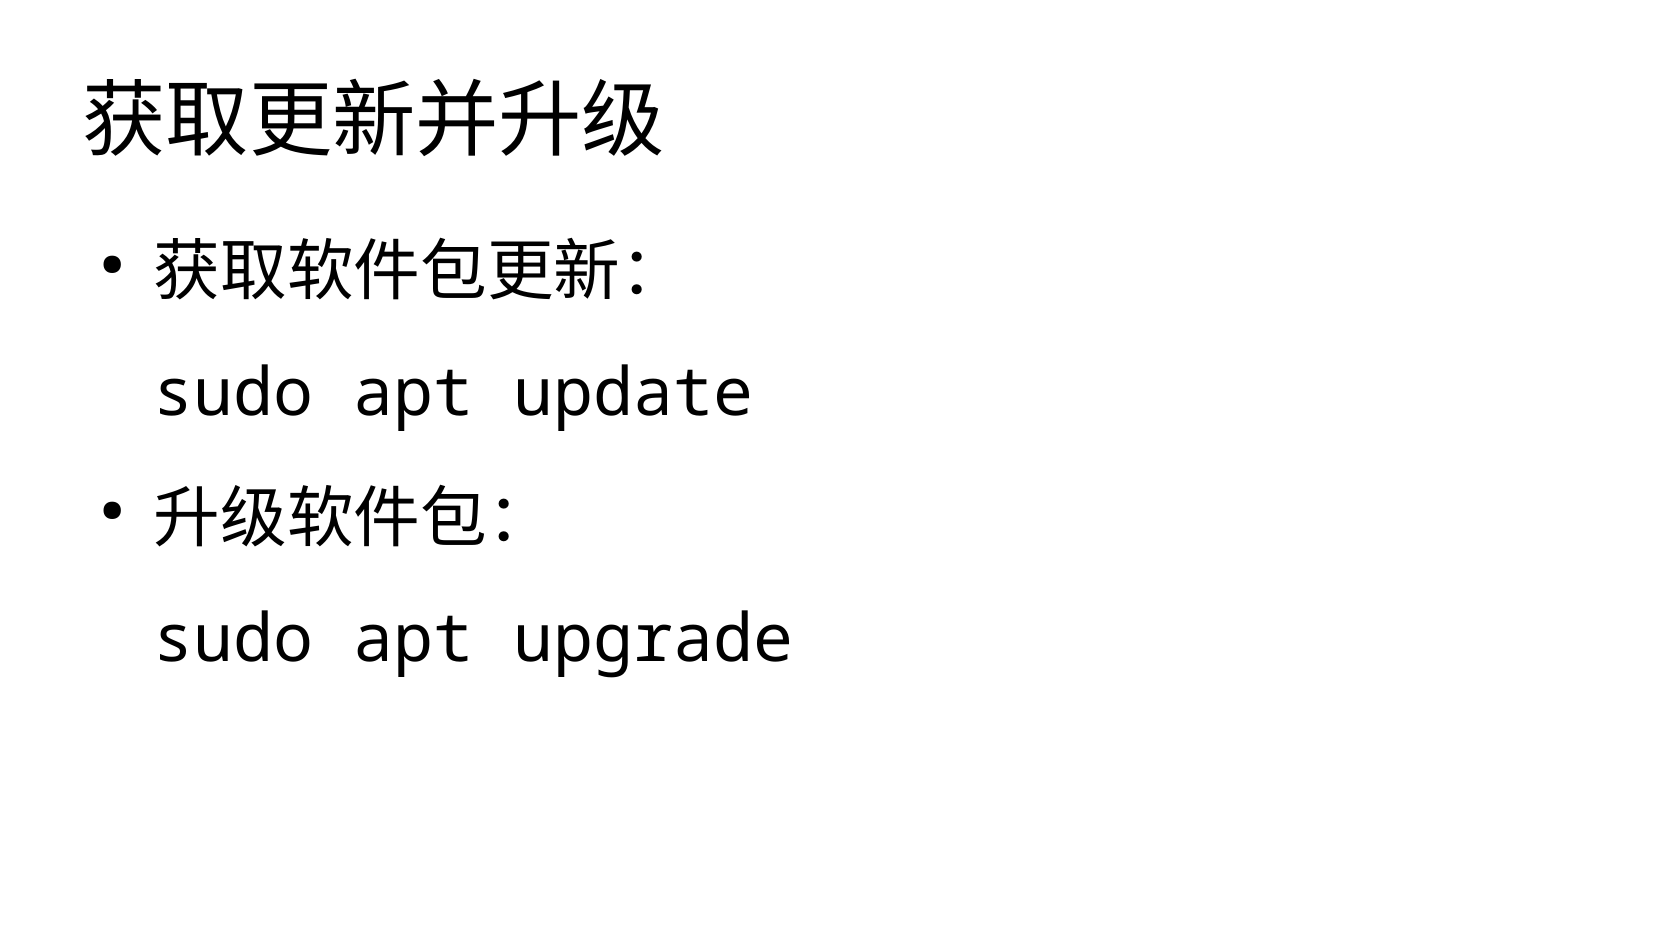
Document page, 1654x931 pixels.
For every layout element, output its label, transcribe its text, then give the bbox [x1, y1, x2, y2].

title 获取更新并升级 [82, 37, 1571, 189]
list 获取软件包更新： sudo apt update 升级软件包： sudo apt upgrade [82, 217, 1571, 758]
